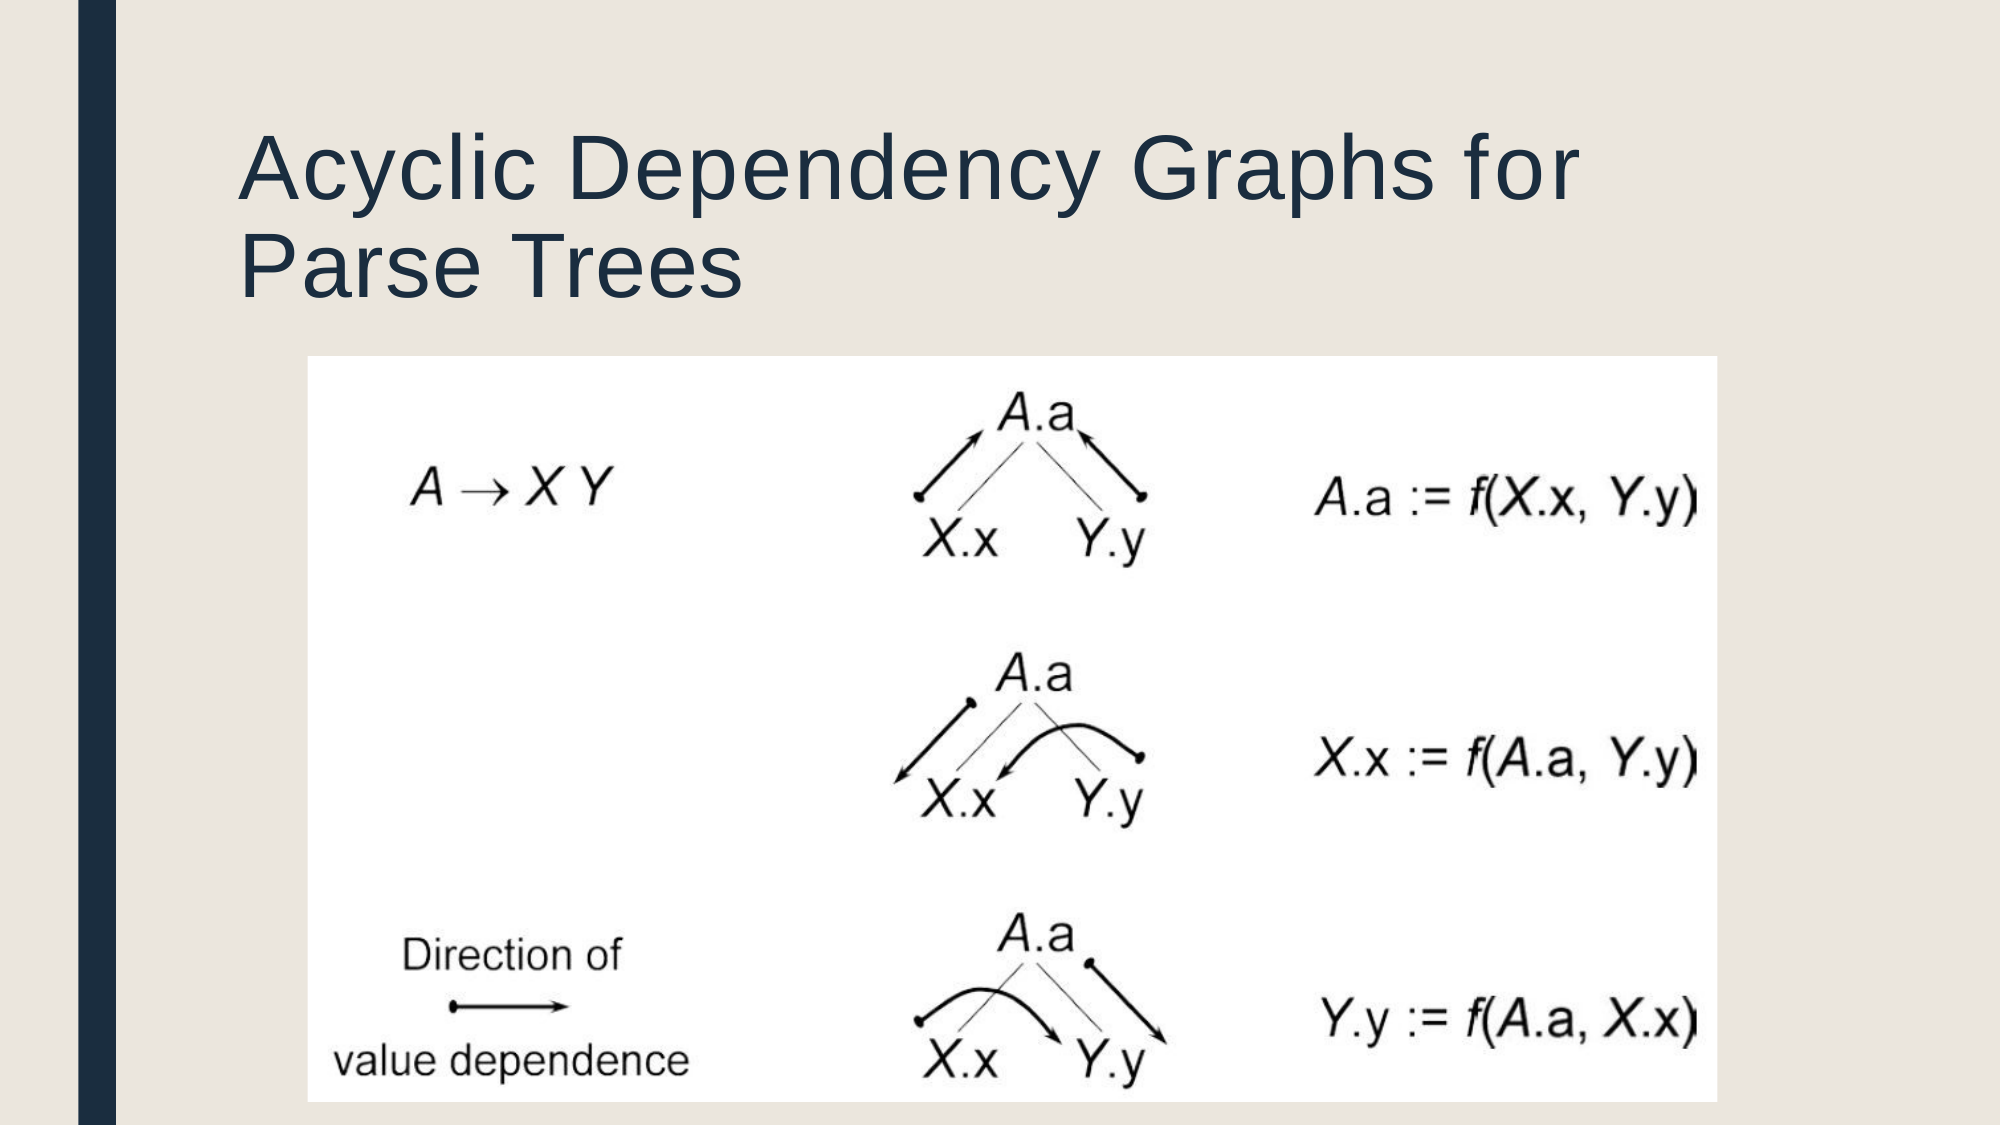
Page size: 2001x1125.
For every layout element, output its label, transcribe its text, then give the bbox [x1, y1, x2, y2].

title Acyclic Dependency Graphs for Parse Trees [236, 104, 1763, 316]
text_box [307, 356, 1718, 1102]
